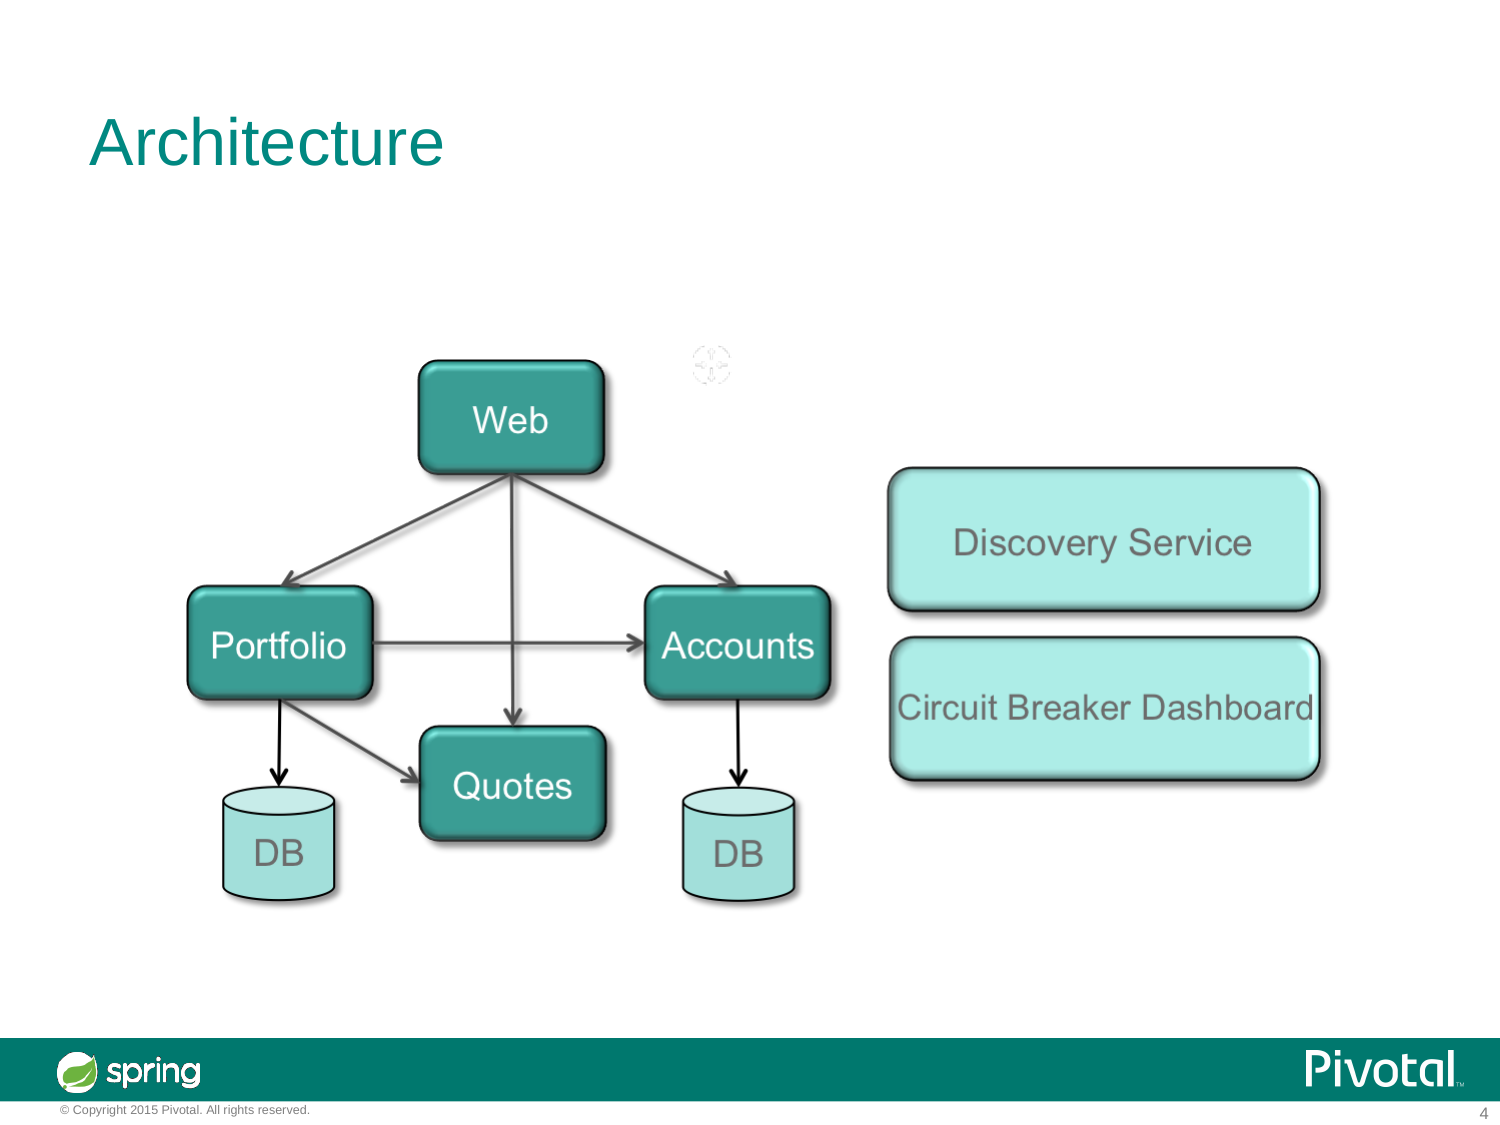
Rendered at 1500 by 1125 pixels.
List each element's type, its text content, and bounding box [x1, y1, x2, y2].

title Architecture [75, 45, 1426, 233]
picture [1306, 1050, 1464, 1087]
picture [32, 1041, 210, 1103]
picture [182, 345, 1337, 916]
